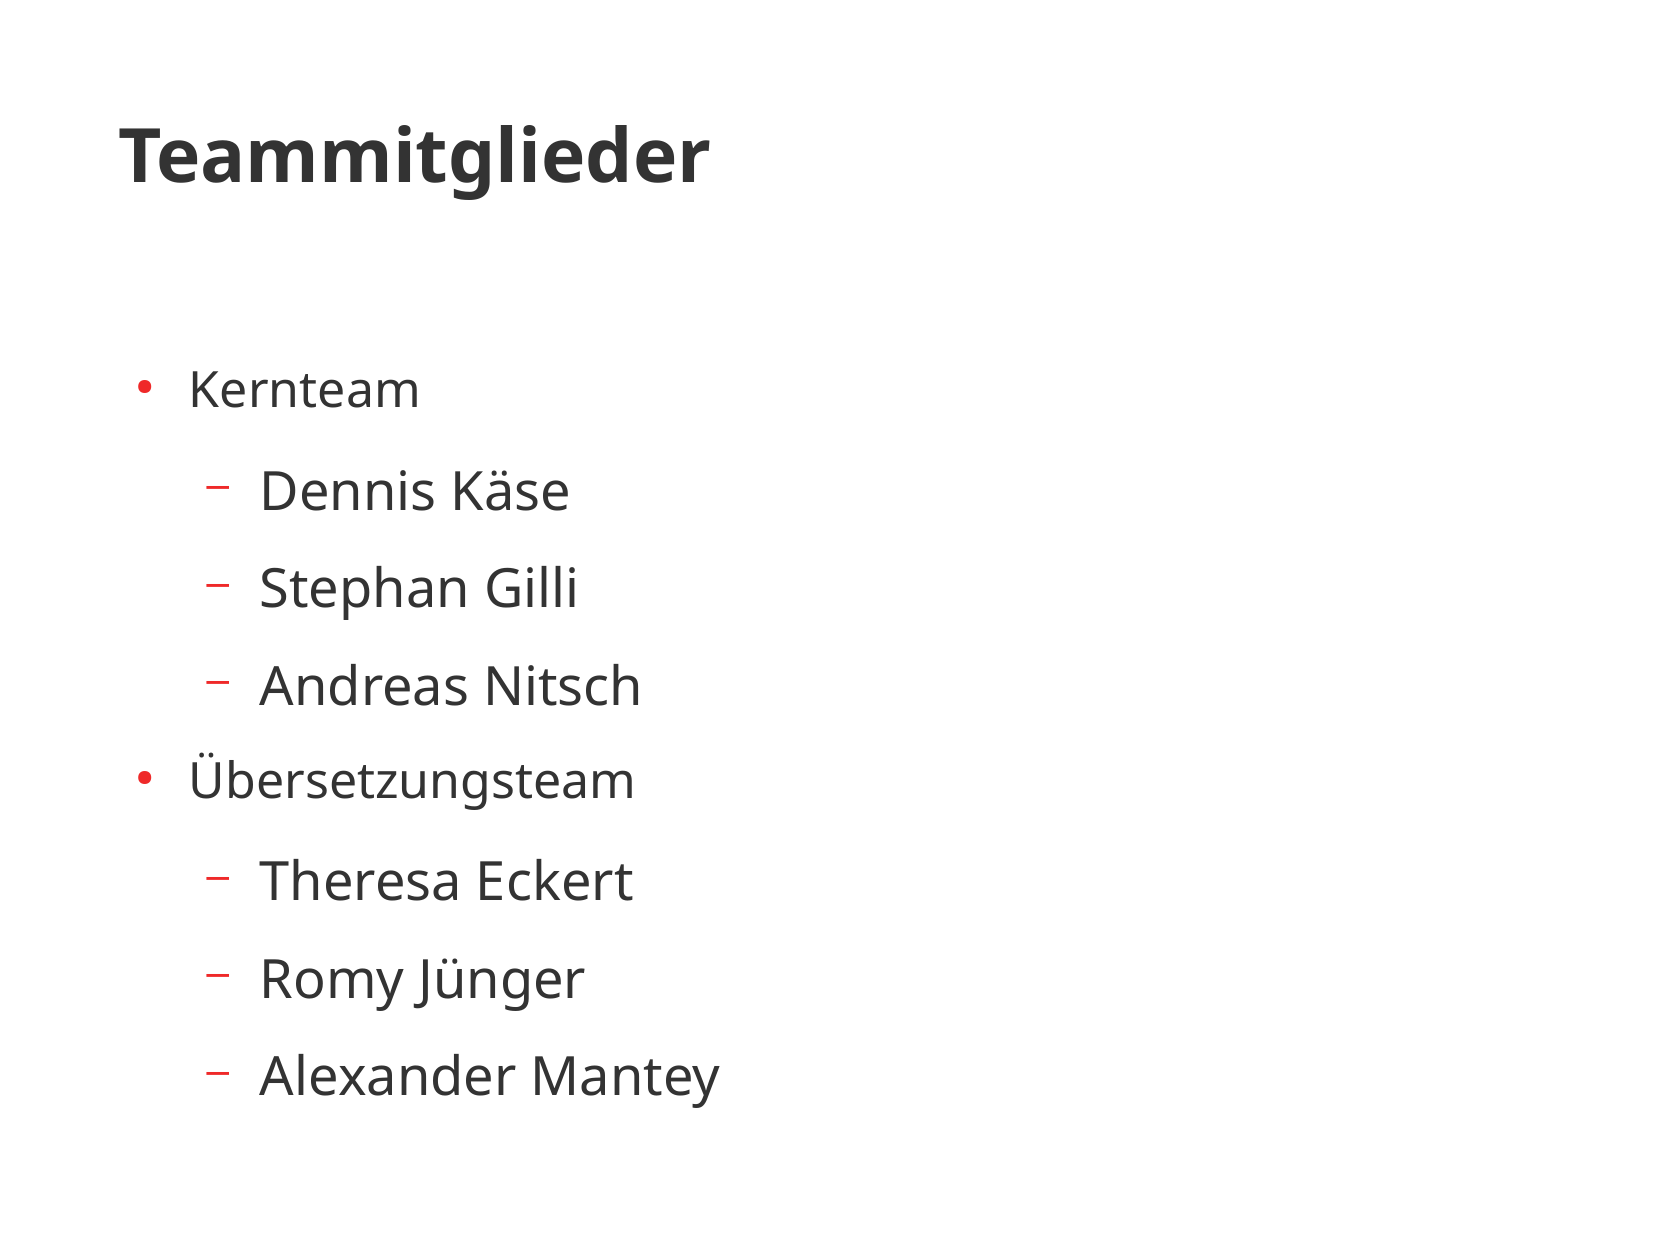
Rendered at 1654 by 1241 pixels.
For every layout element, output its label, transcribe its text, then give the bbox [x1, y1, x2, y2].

title Teammitglieder [118, 49, 1571, 257]
list Kernteam Dennis Käse Stephan Gilli Andreas Nitsch Übersetzungsteam Theresa Eckert Romy Jünger Alexander Mantey [118, 354, 1536, 1074]
